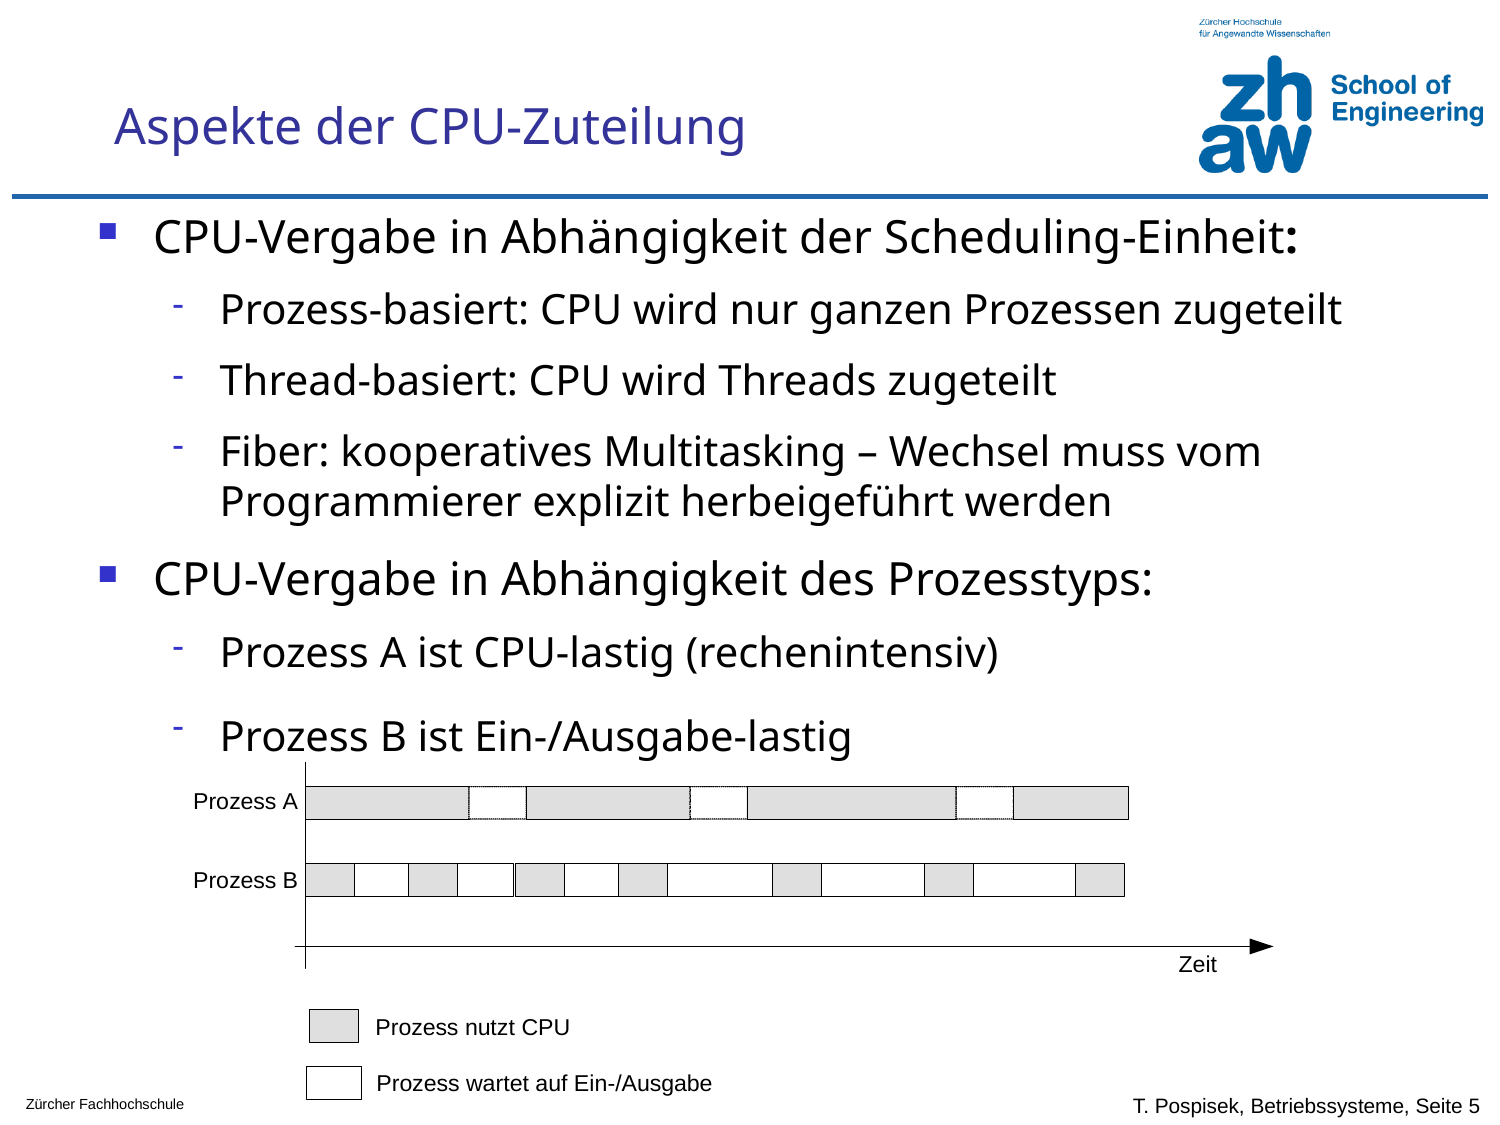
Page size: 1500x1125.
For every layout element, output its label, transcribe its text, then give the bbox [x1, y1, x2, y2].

list CPU-Vergabe in Abhängigkeit der Scheduling-Einheit: Prozess-basiert: CPU wird nur ganzen Prozessen zugeteilt Thread-basiert: CPU wird Threads zugeteilt Fiber: kooperatives Multitasking – Wechsel muss vom Programmierer explizit herbeigeführt werden CPU-Vergabe in Abhängigkeit des Prozesstyps: Prozess A ist CPU-lastig (rechenintensiv) Prozess B ist Ein-/Ausgabe-lastig [82, 200, 1441, 688]
title Aspekte der CPU-Zuteilung [99, 50, 1379, 163]
picture [1199, 19, 1483, 173]
picture [174, 758, 1303, 1113]
